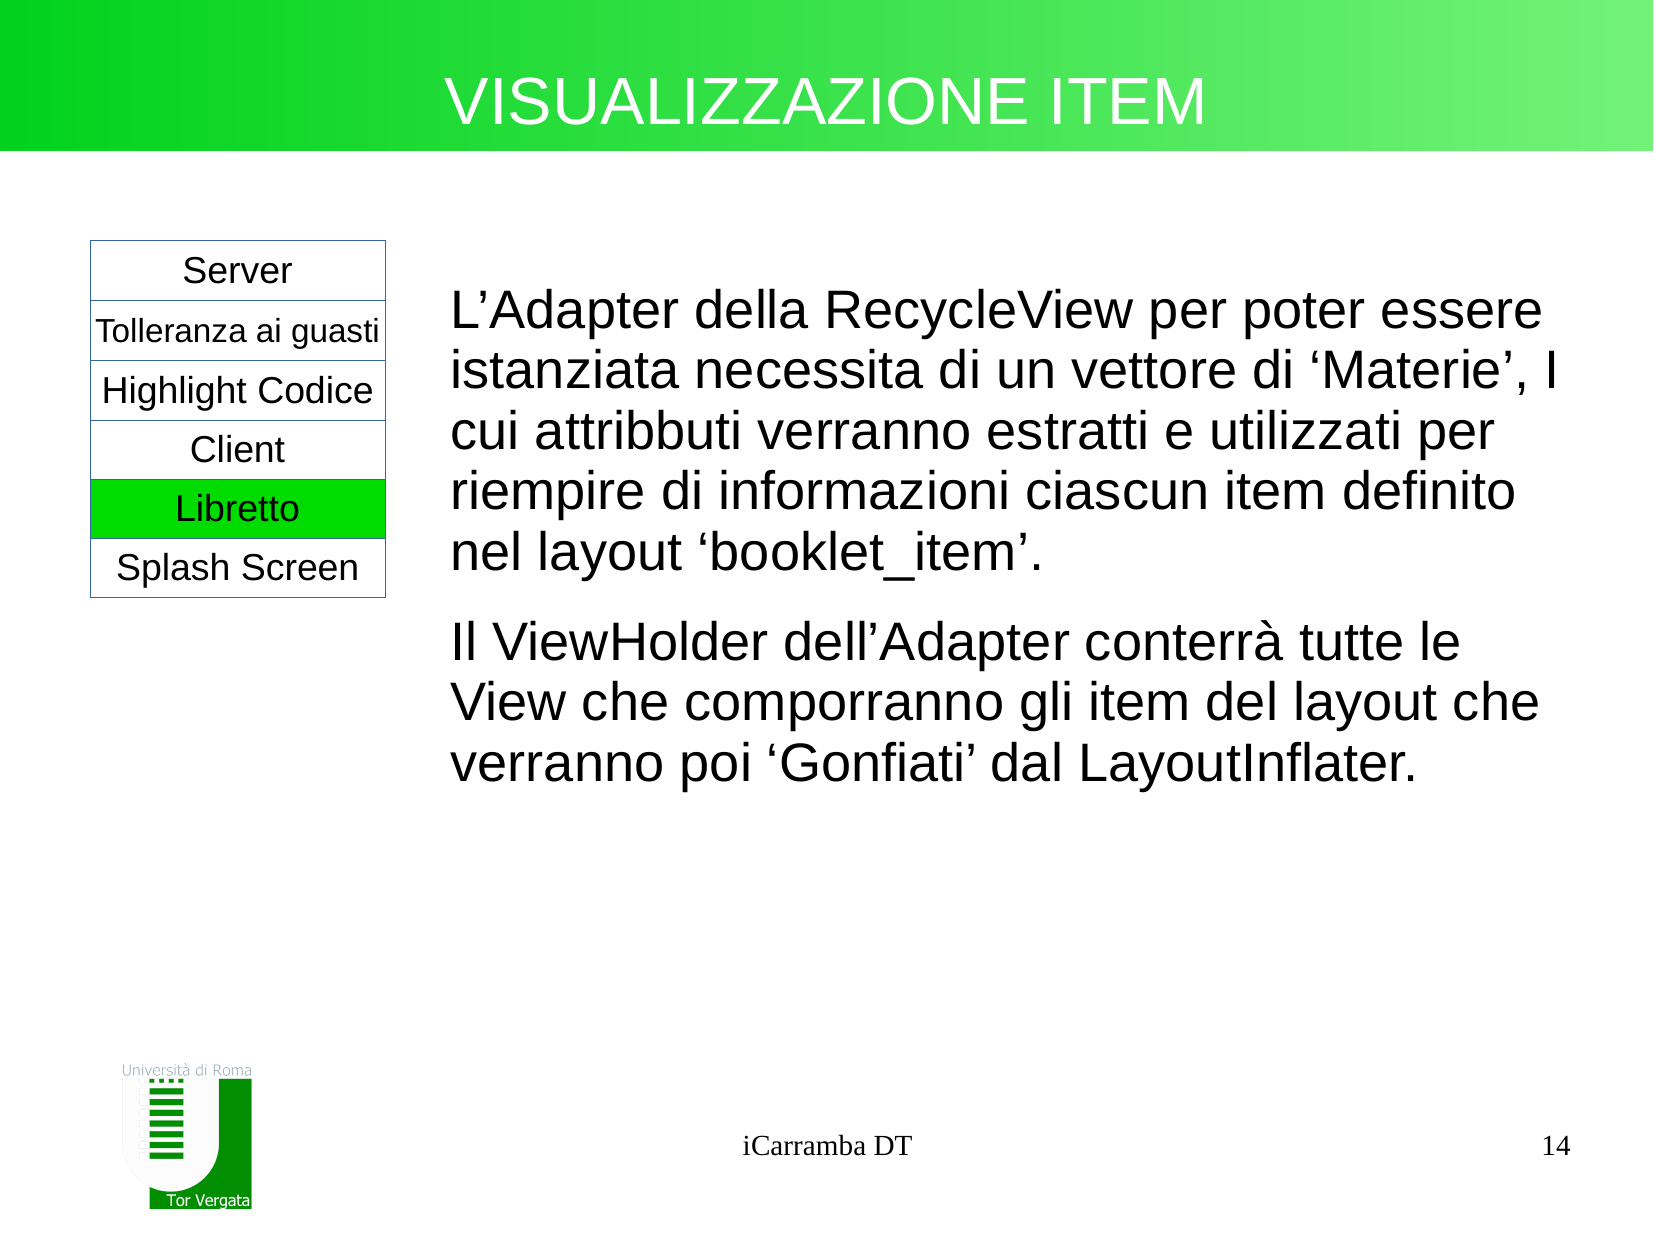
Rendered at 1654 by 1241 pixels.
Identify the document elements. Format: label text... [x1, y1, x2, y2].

text_box Tolleranza ai guasti [90, 300, 375, 360]
text_box Splash Screen [90, 538, 386, 598]
text_box Server [90, 240, 375, 300]
list L’Adapter della RecycleView per poter essere istanziata necessita di un vettore di ‘Materie’, I cui attribbuti verranno estratti e utilizzati per riempire di informazioni ciascun item definito nel layout ‘booklet_item’. Il ViewHolder dell’Adapter conterrà tutte le View che comporranno gli item del layout che verranno poi ‘Gonfiati’ dal LayoutInflater. [379, 279, 1595, 607]
text_box Client [90, 420, 375, 479]
text_box Highlight Codice [90, 360, 375, 420]
text_box Libretto [90, 479, 375, 538]
picture [120, 1061, 256, 1215]
list [375, 180, 1597, 1051]
title VISUALIZZAZIONE ITEM [82, 49, 1571, 155]
